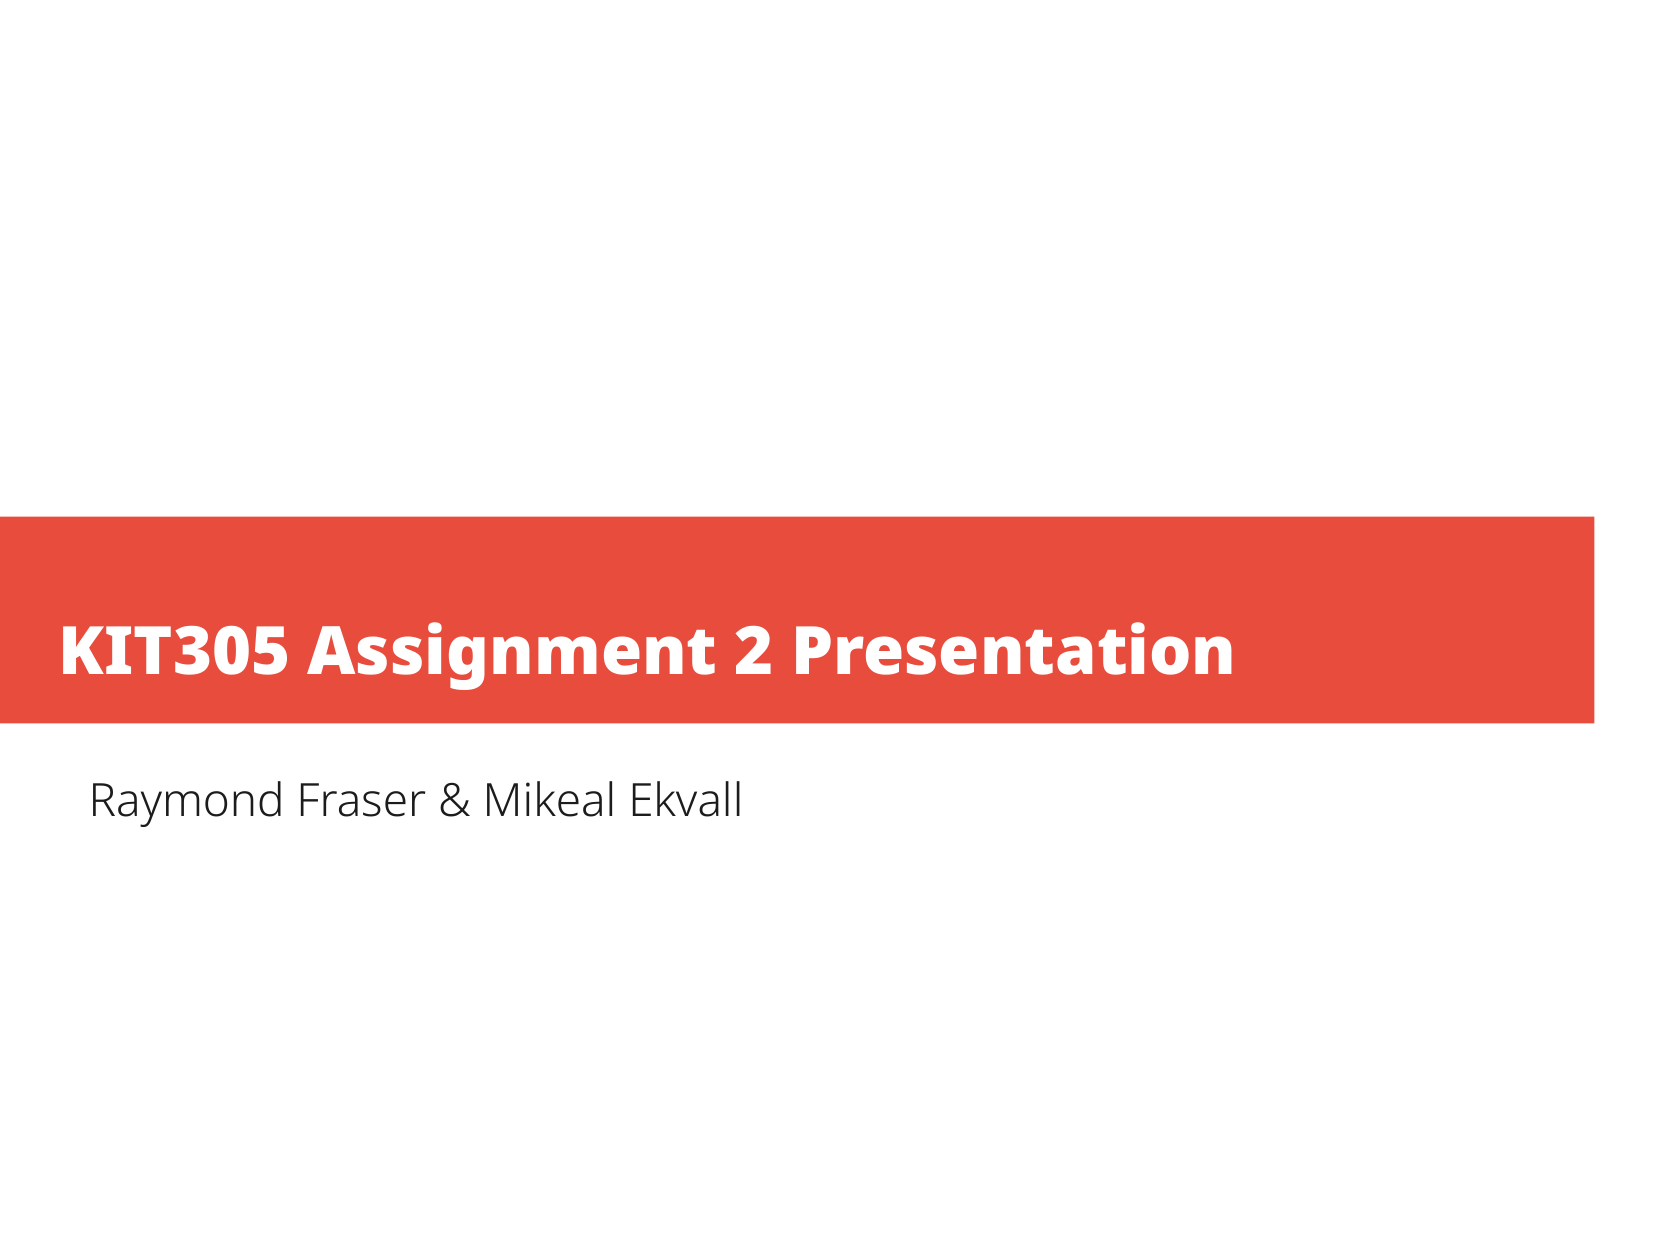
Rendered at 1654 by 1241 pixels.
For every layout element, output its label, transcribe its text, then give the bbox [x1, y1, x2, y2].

title KIT305 Assignment 2 Presentation [59, 546, 1595, 694]
subtitle Raymond Fraser & Mikeal Ekvall [88, 767, 1595, 1182]
